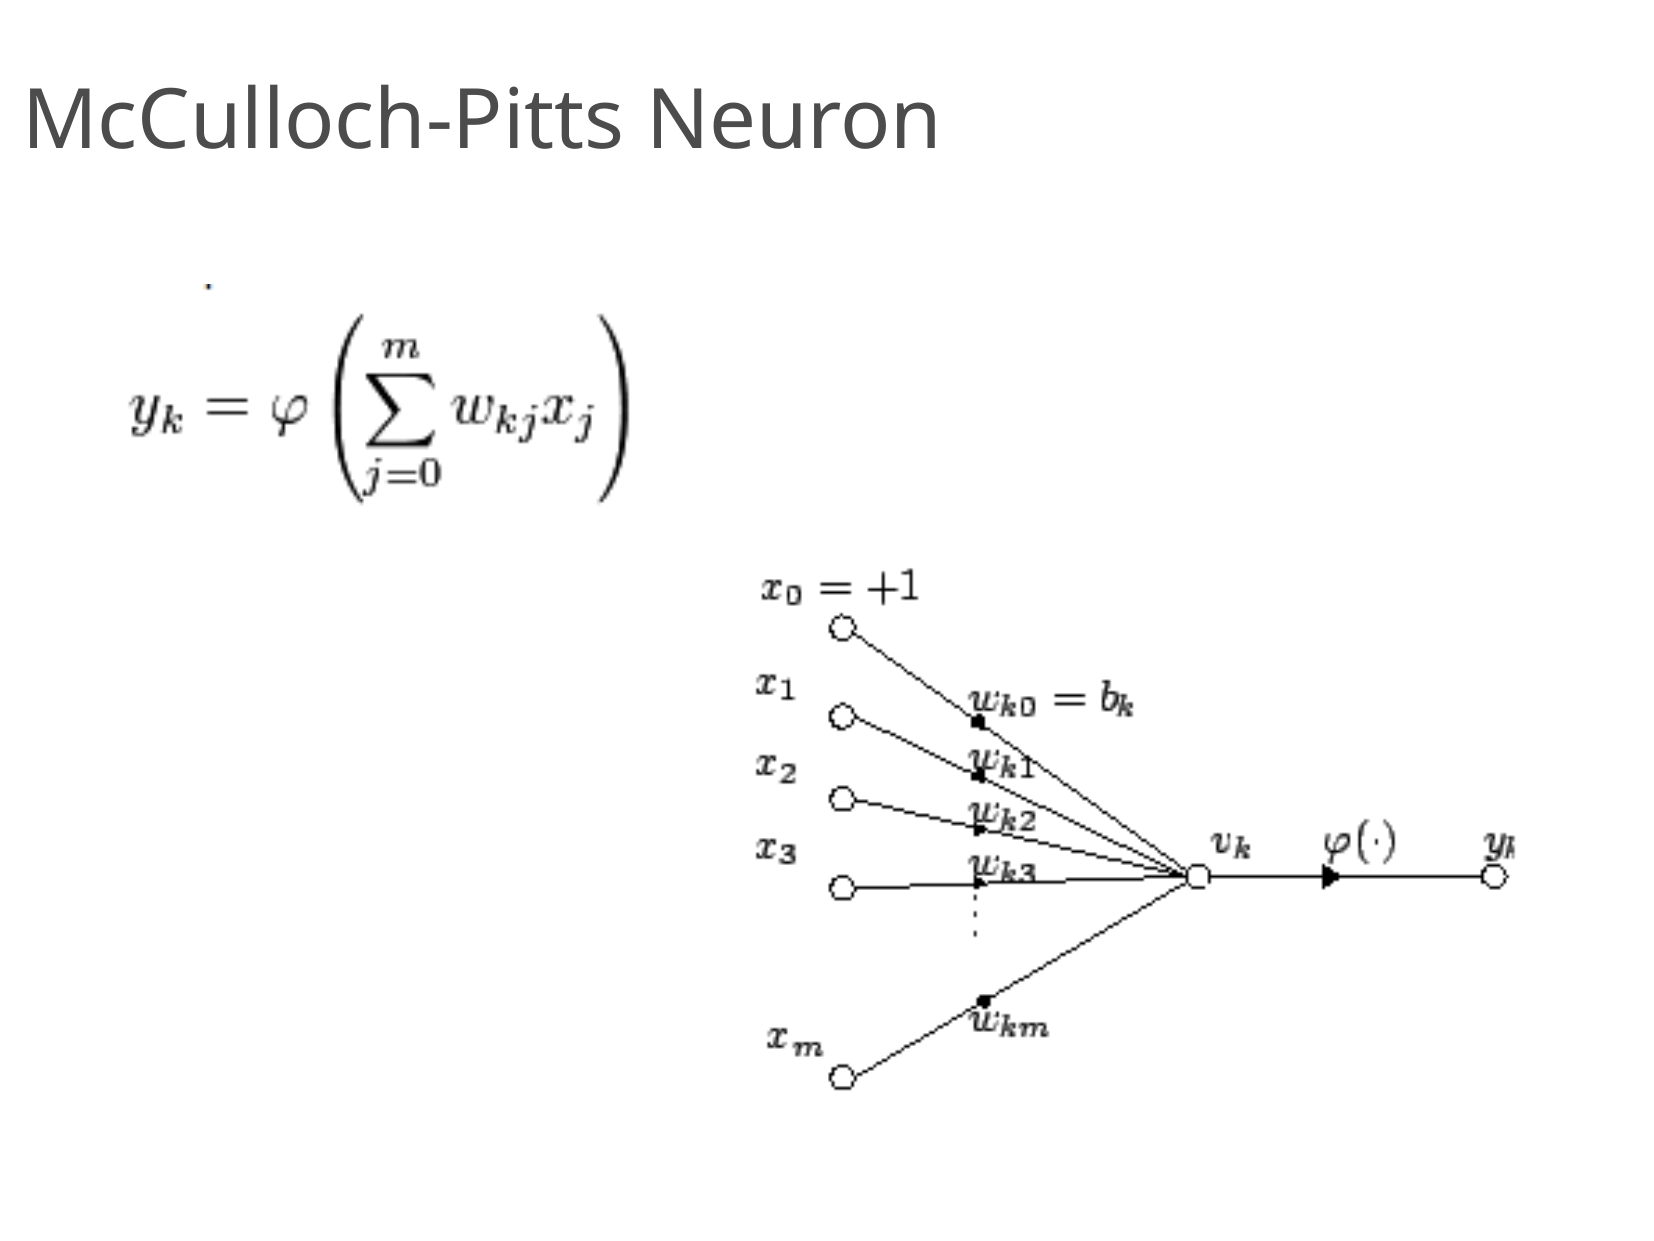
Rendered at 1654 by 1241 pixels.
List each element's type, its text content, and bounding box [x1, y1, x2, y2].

picture [735, 553, 1546, 1111]
title McCulloch-Pitts Neuron [22, 19, 1654, 213]
picture [105, 284, 670, 526]
